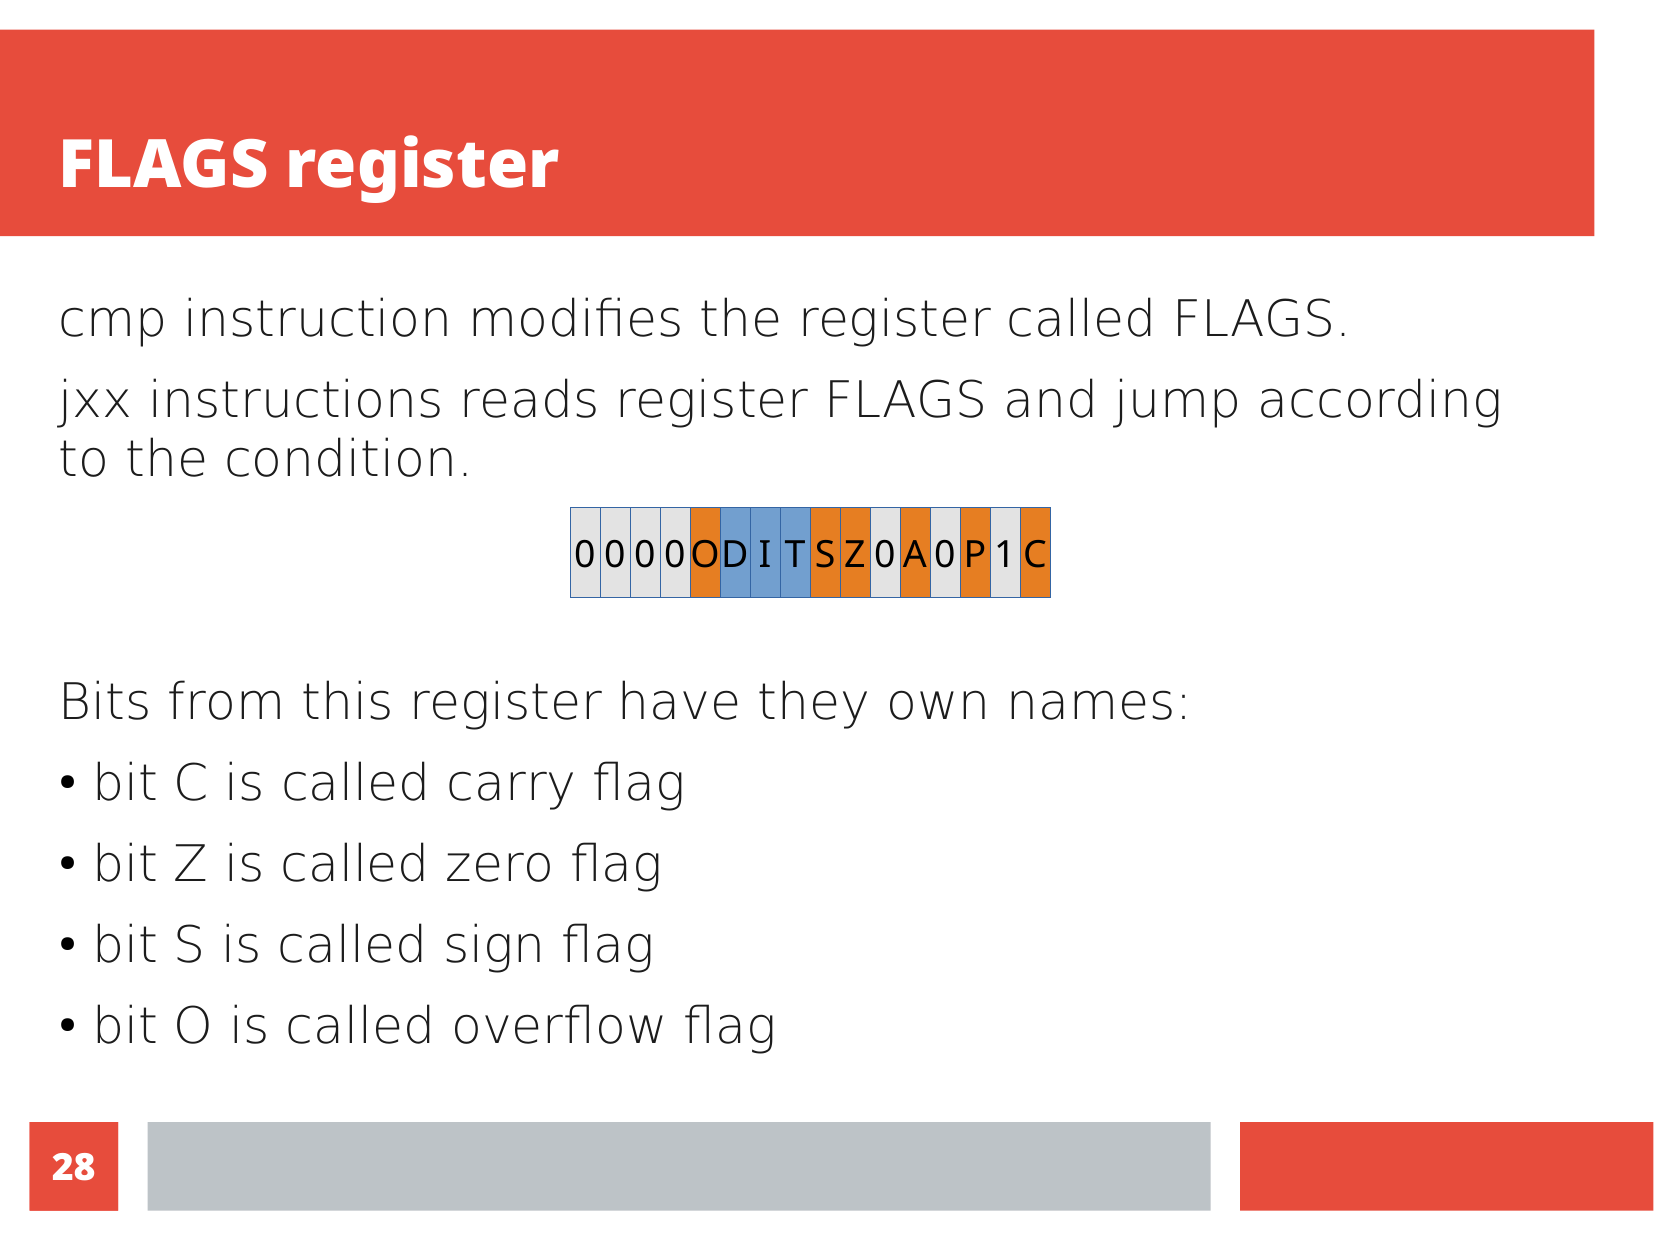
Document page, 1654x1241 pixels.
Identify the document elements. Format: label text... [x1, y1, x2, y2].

text_box 1 [991, 507, 1021, 598]
text_box Z [841, 507, 870, 598]
list cmp instruction modifies the register called FLAGS. jxx instructions reads register FLAGS and jump according to the condition. Bits from this register have they own names: bit C is called carry flag bit Z is called zero flag bit S is called sign flag bit O is called overflow flag [59, 289, 1565, 1058]
text_box 0 [601, 507, 631, 598]
text_box D [721, 507, 751, 598]
text_box P [961, 507, 991, 598]
text_box S [811, 507, 841, 598]
text_box 0 [570, 507, 601, 598]
text_box 0 [870, 507, 901, 598]
text_box I [751, 507, 781, 598]
text_box 0 [930, 507, 961, 598]
text_box 0 [631, 507, 661, 598]
text_box C [1021, 507, 1051, 598]
title FLAGS register [59, 59, 1595, 207]
text_box A [901, 507, 930, 598]
text_box T [781, 507, 811, 598]
text_box O [691, 507, 721, 598]
text_box 0 [661, 507, 691, 598]
